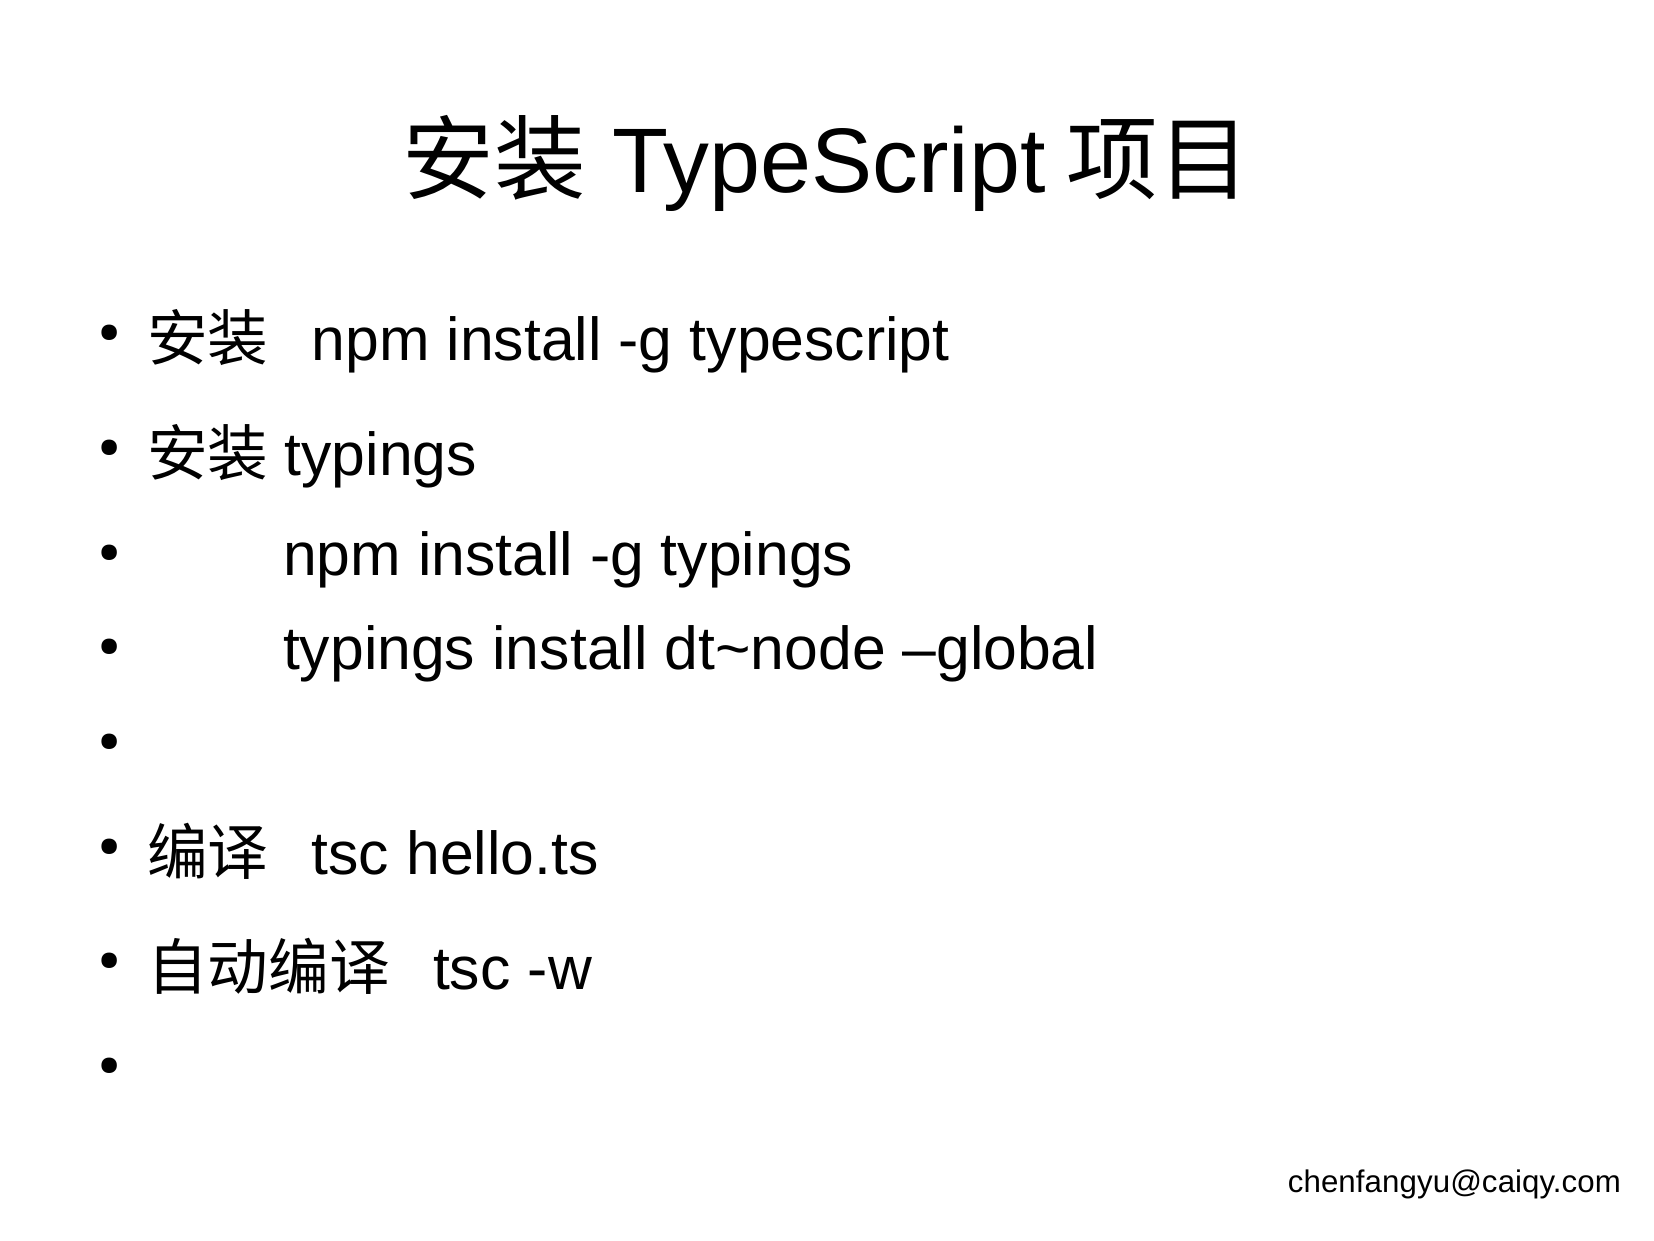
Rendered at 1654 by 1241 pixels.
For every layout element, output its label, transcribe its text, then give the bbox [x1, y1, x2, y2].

list 安装 npm install -g typescript 安装typings npm install -g typings typings install dt~node –global 编译 tsc hello.ts 自动编译 tsc -w [82, 290, 1571, 1010]
list chenfangyu@caiqy.com [964, 1155, 1653, 1241]
title 安装TypeScript项目 [82, 49, 1571, 257]
